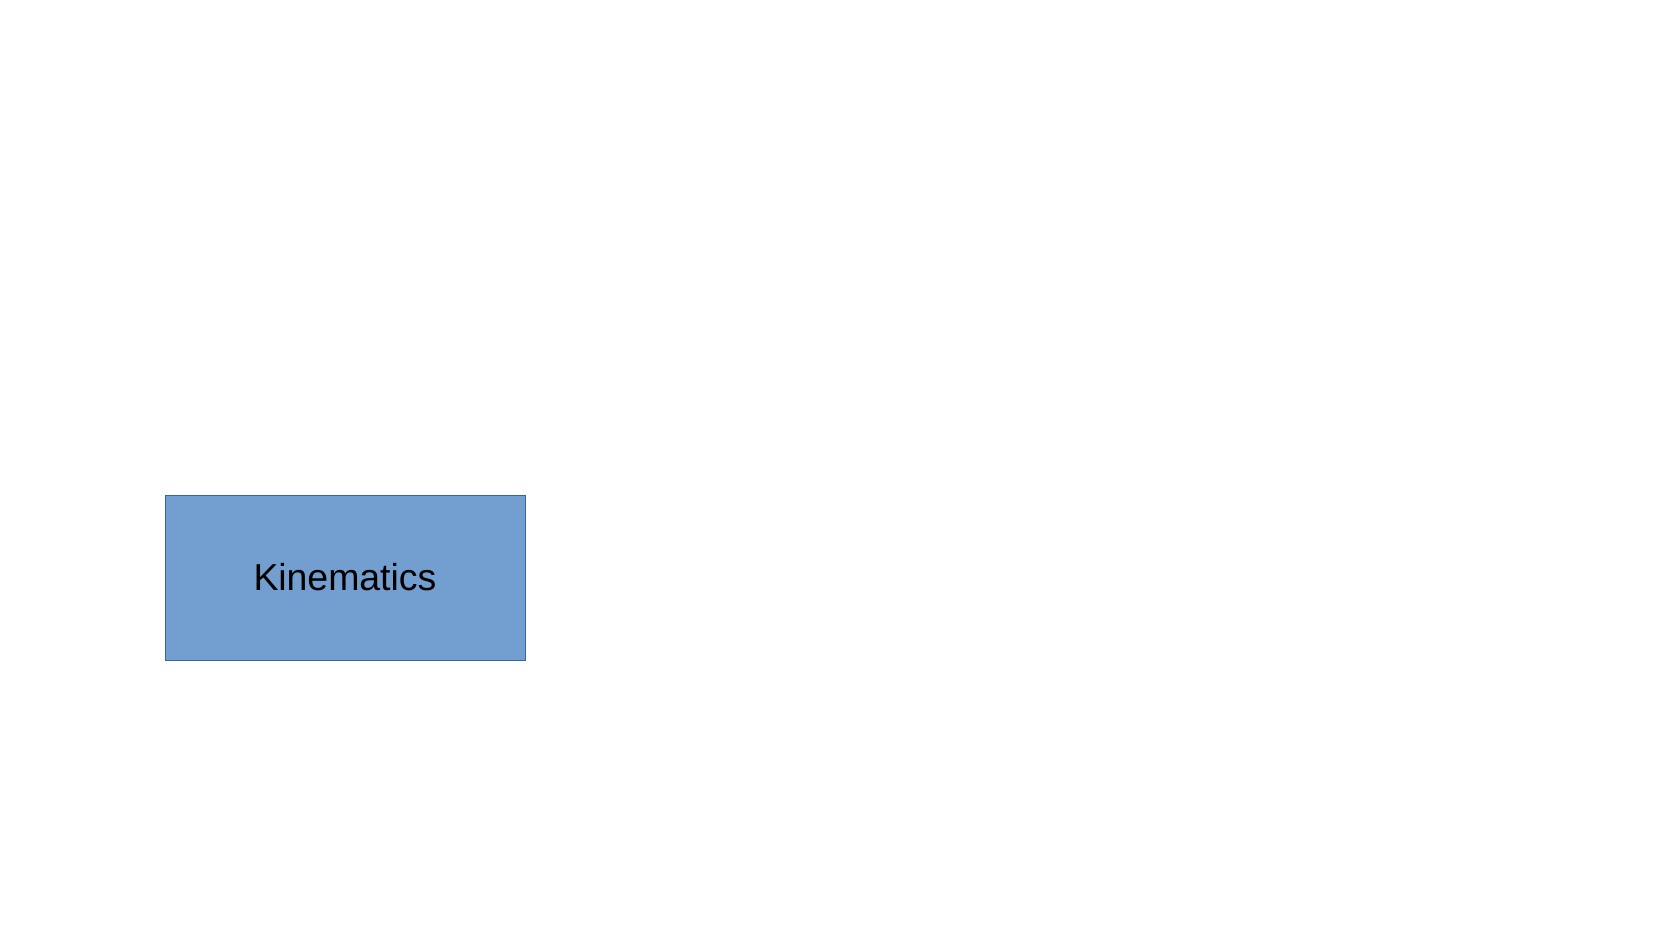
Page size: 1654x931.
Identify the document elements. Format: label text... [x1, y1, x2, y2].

text_box Kinematics [165, 495, 526, 661]
